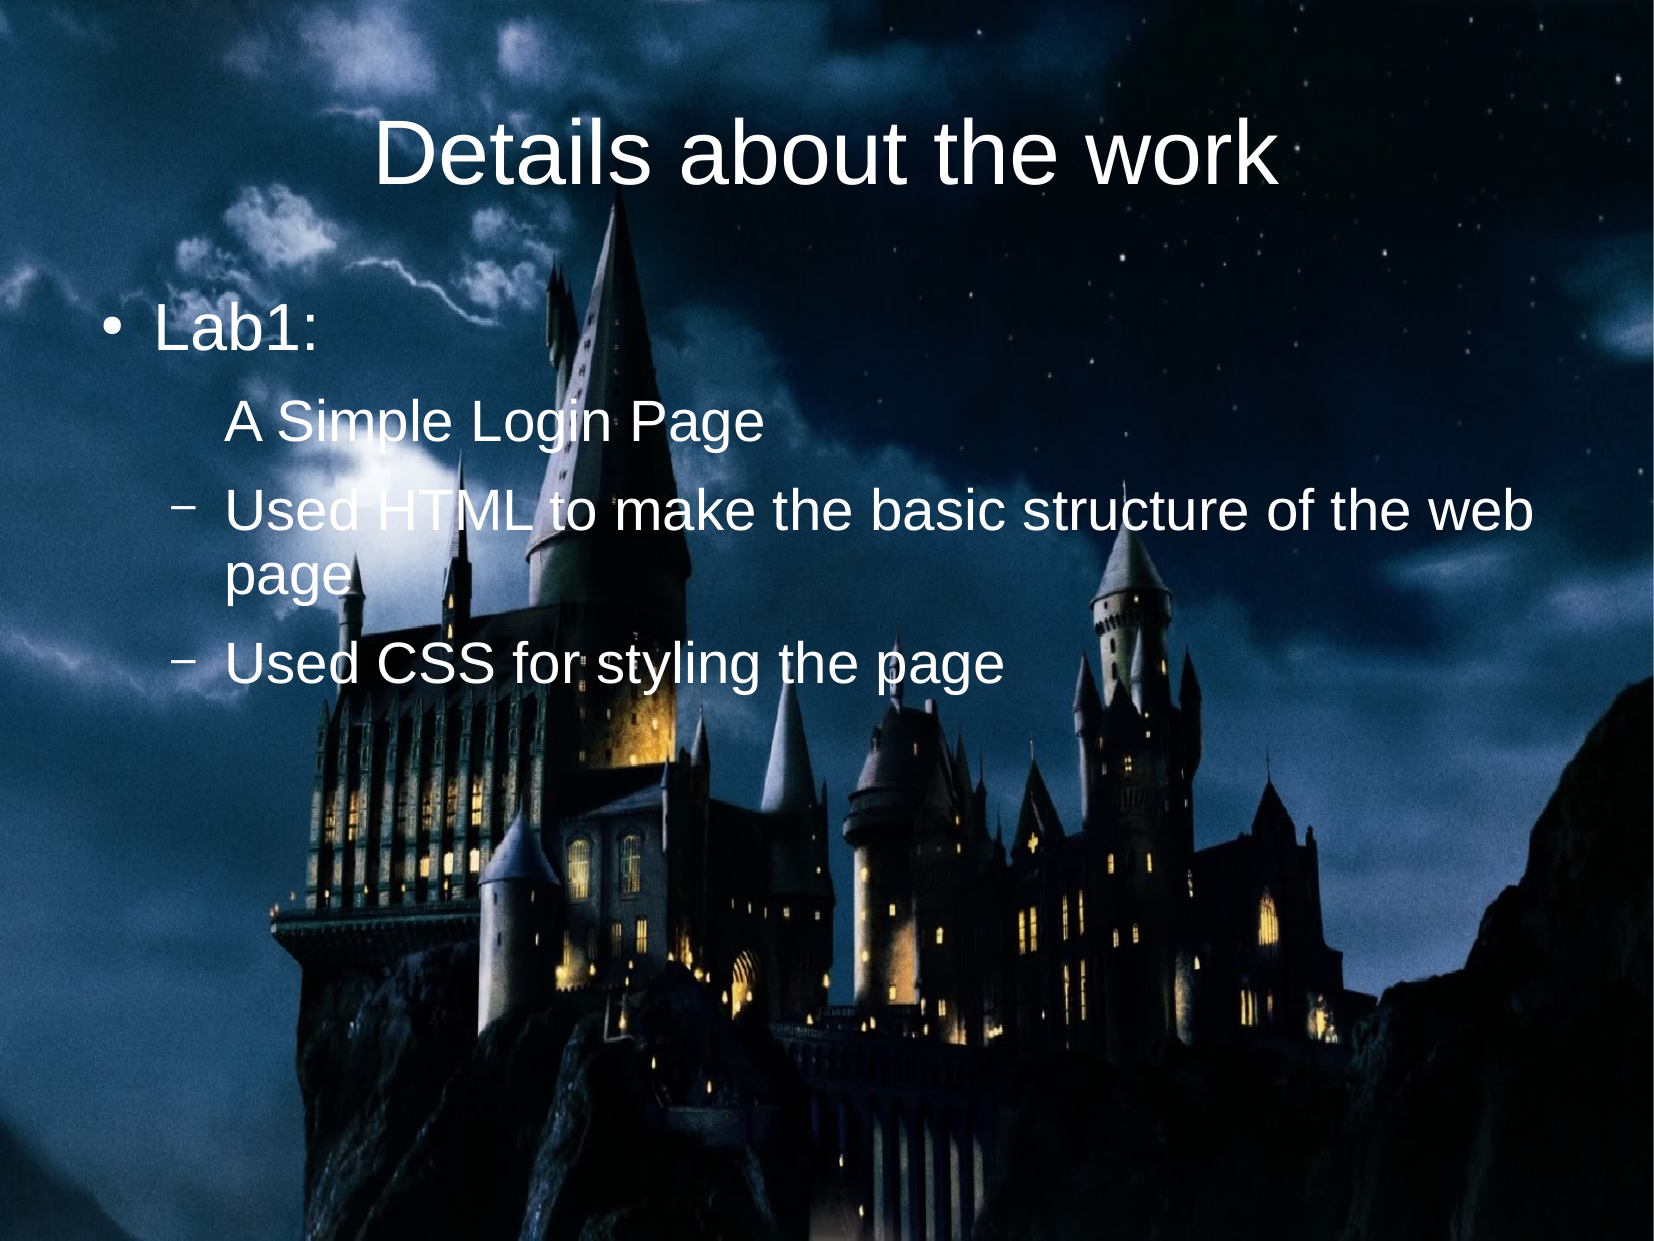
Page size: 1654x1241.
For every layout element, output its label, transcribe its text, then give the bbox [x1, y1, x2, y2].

title Details about the work [82, 49, 1571, 257]
picture [0, 0, 1654, 1241]
list Lab1: A Simple Login Page Used HTML to make the basic structure of the web page Used CSS for styling the page [82, 290, 1571, 1010]
